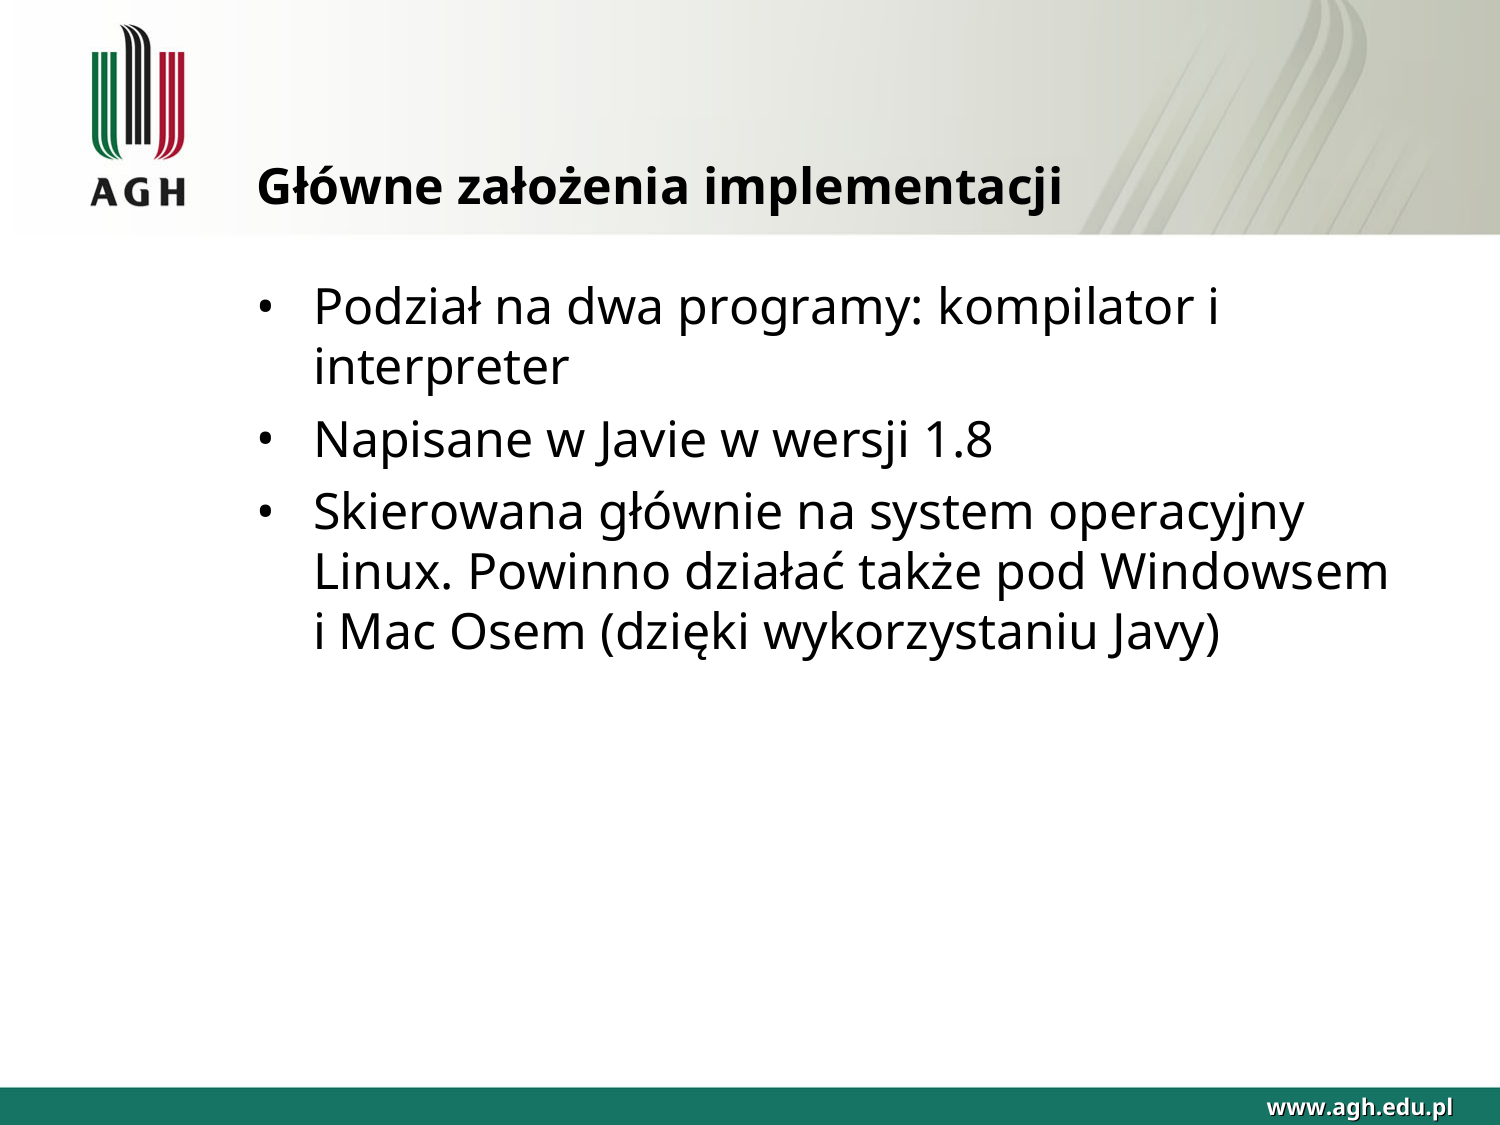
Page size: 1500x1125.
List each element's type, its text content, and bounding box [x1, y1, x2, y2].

title Główne założenia implementacji [242, 137, 1436, 233]
picture [0, 0, 1500, 1125]
text_box www.agh.edu.pl [1251, 1084, 1500, 1125]
list Podział na dwa programy: kompilator i interpreter Napisane w Javie w wersji 1.8 Skierowana głównie na system operacyjny Linux. Powinno działać także pod Windowsem i Mac Osem (dzięki wykorzystaniu Javy) [242, 267, 1425, 1005]
